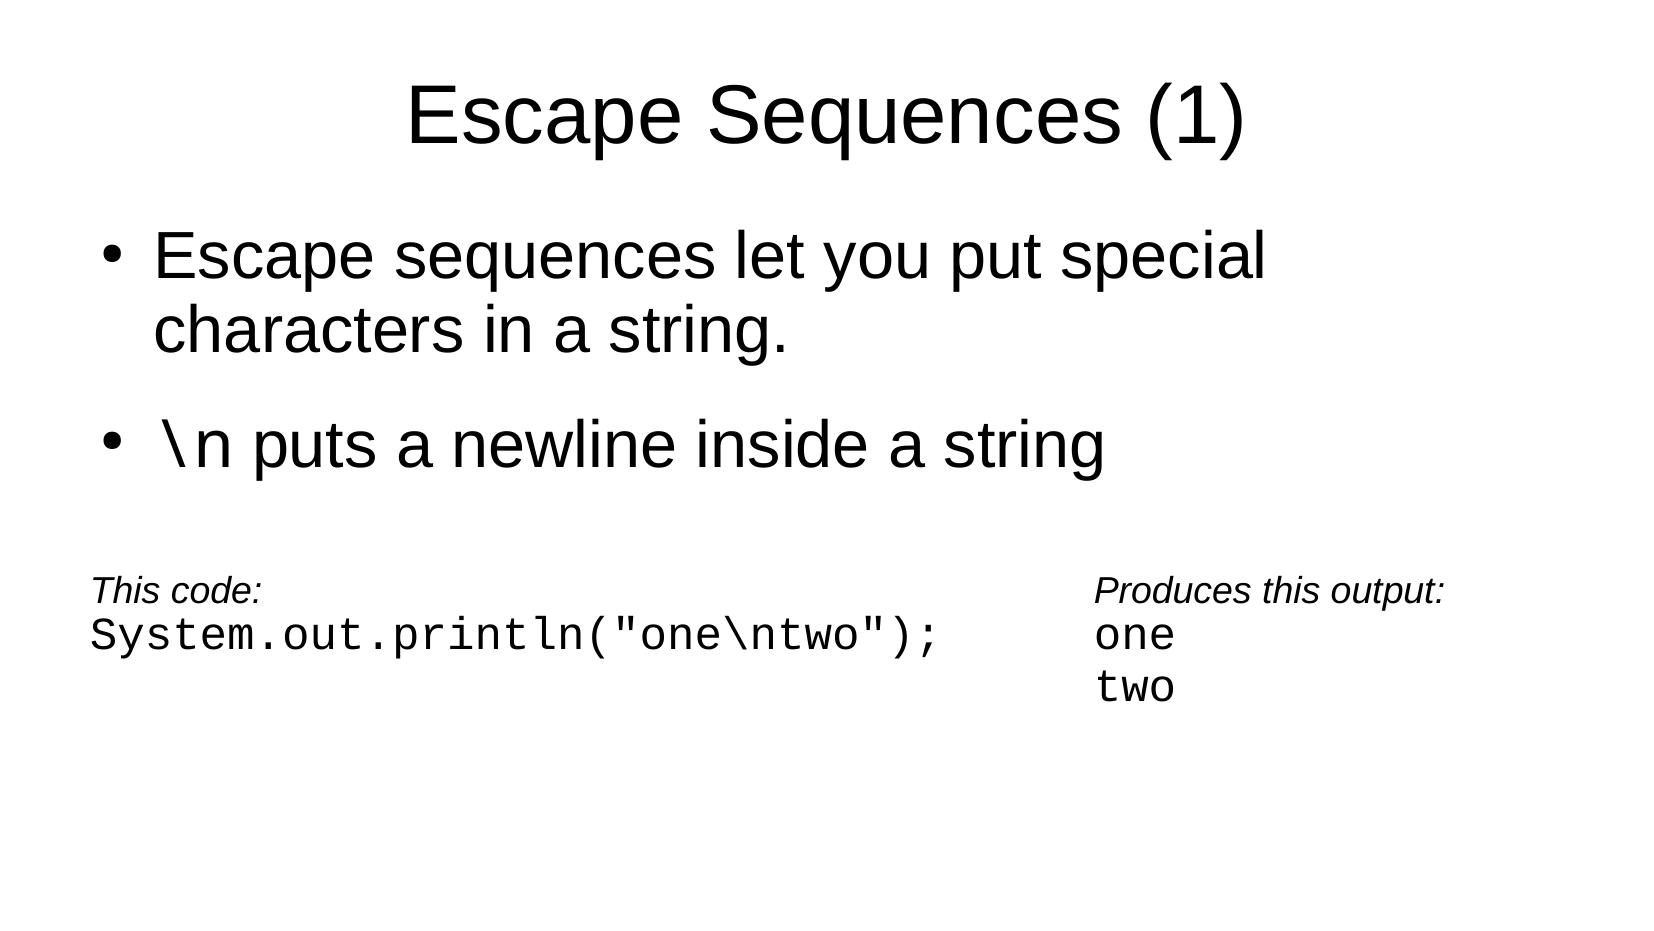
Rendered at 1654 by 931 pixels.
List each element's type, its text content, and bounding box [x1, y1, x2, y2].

text_box Produces this output: one two [1078, 562, 1461, 723]
title Escape Sequences (1) [82, 37, 1571, 193]
list Escape sequences let you put special characters in a string. \n puts a newline inside a string [82, 217, 1571, 526]
text_box This code: System.out.println("one\ntwo"); [75, 562, 976, 676]
